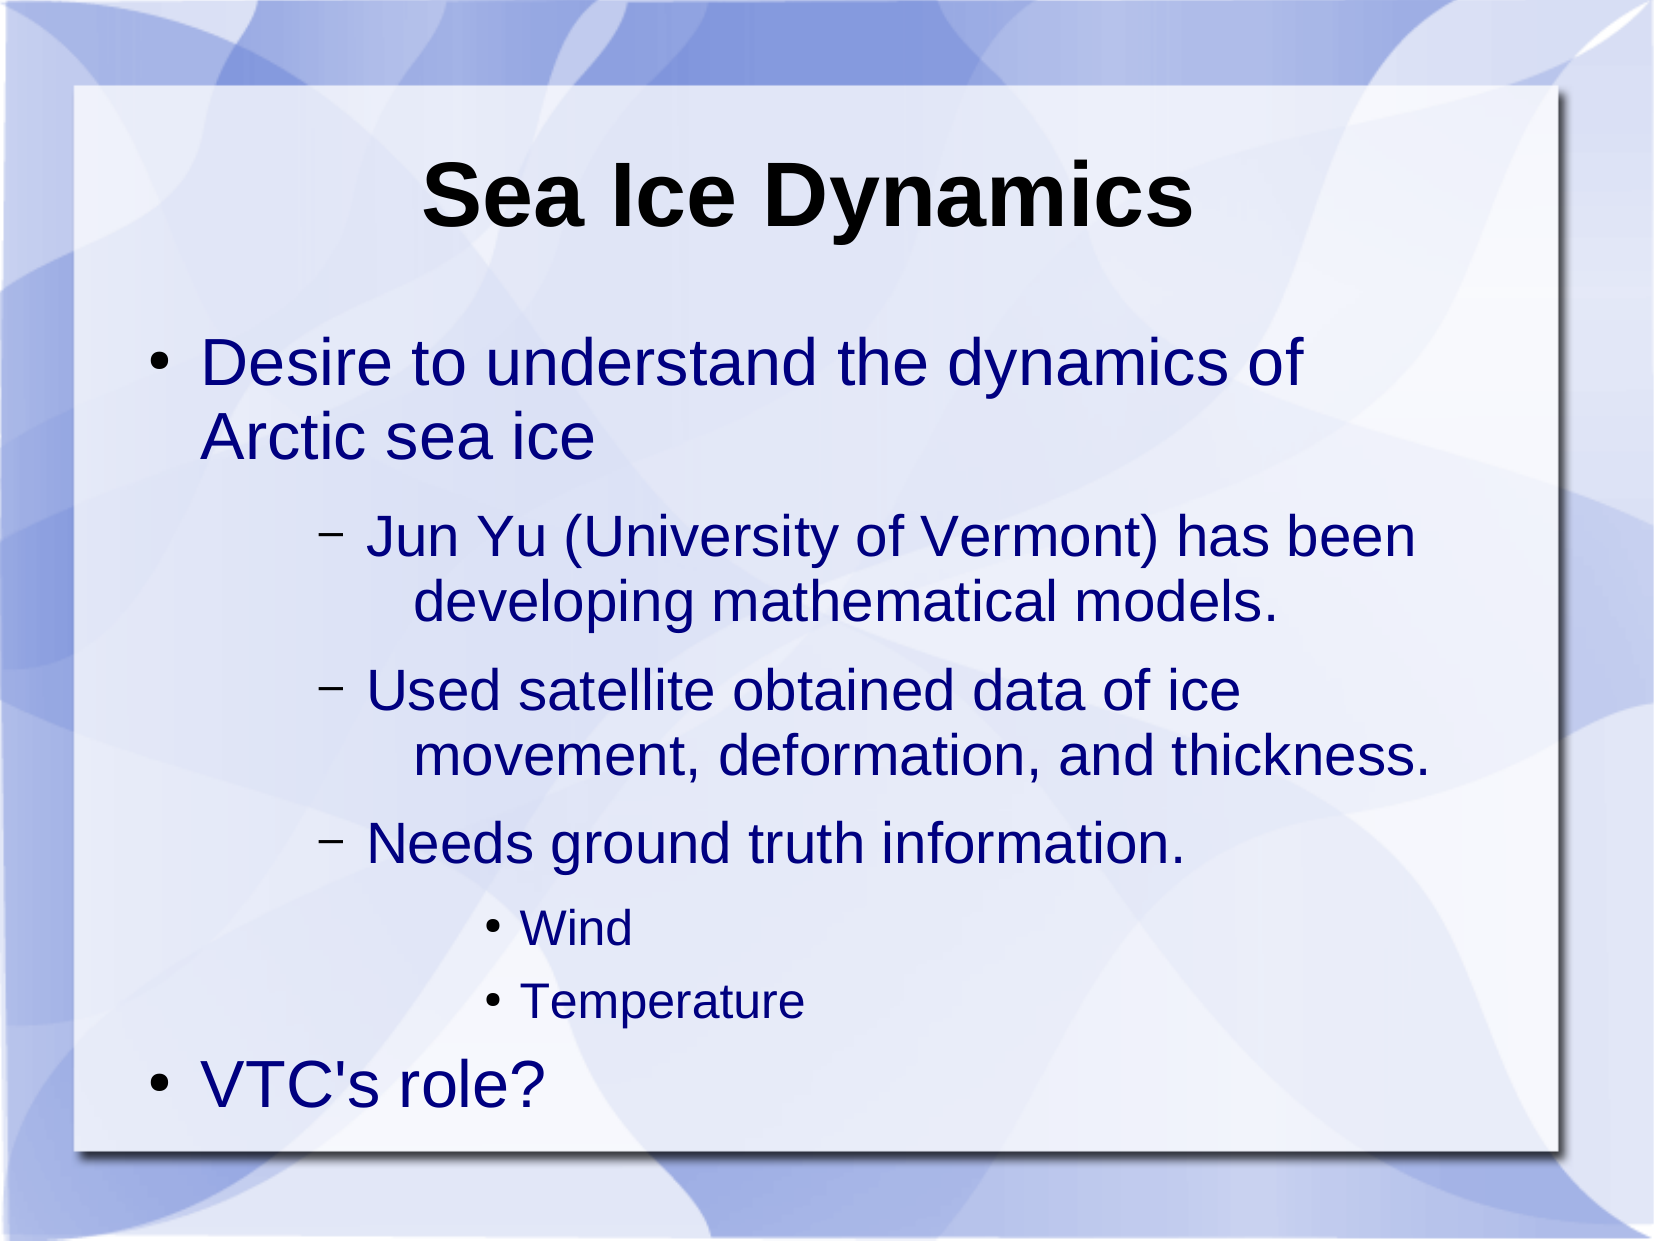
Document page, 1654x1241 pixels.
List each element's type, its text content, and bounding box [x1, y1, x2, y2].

picture [0, 0, 1654, 1241]
title Sea Ice Dynamics [82, 98, 1536, 291]
list Desire to understand the dynamics of Arctic sea ice Jun Yu (University of Vermont) has been developing mathematical models. Used satellite obtained data of ice movement, deformation, and thickness. Needs ground truth information. Wind Temperature VTC's role? [129, 324, 1489, 1121]
